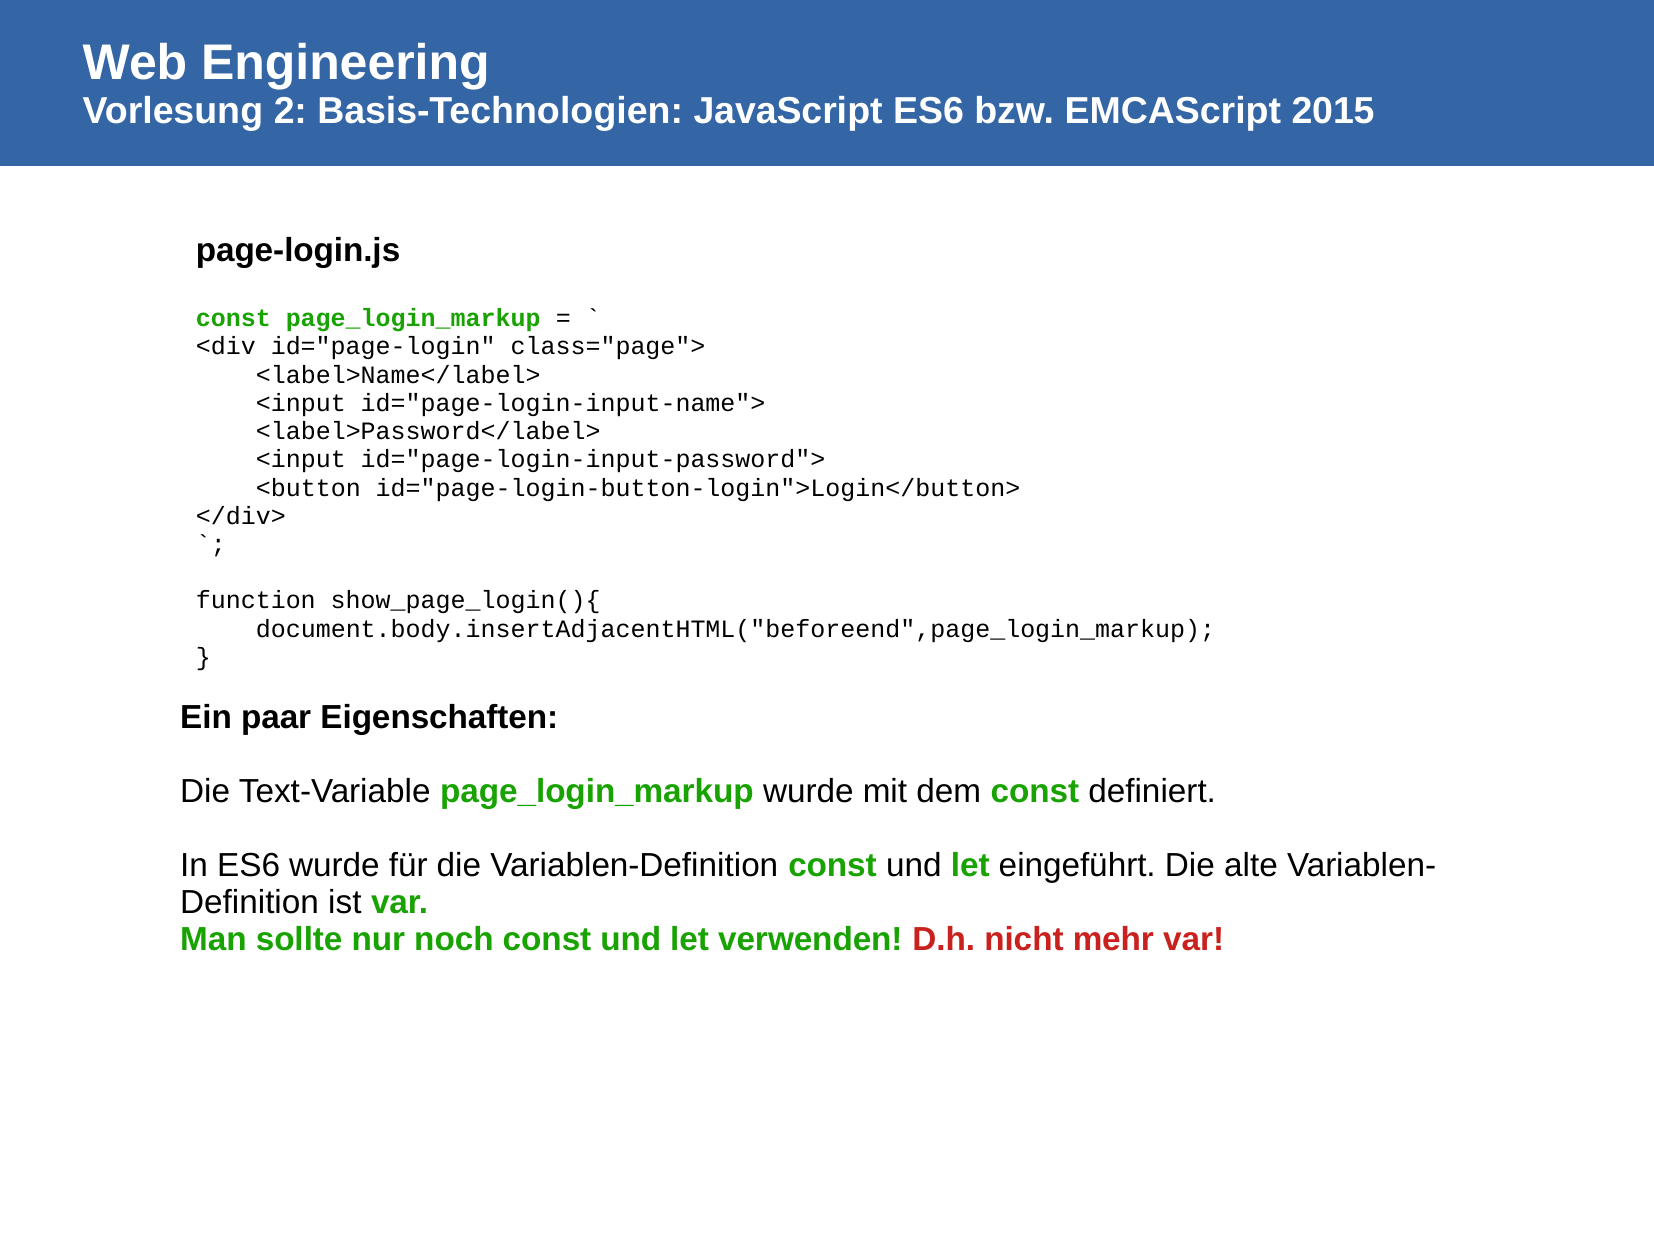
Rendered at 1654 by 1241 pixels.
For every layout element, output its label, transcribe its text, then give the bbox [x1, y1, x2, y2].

text_box Ein paar Eigenschaften: Die Text-Variable page_login_markup wurde mit dem const definiert. In ES6 wurde für die Variablen-Definition const und let eingeführt. Die alte Variablen-Definition ist var. Man sollte nur noch const und let verwenden! D.h. nicht mehr var! [165, 690, 1489, 965]
text_box page-login.js const page_login_markup = ` <div id="page-login" class="page"> <label>Name</label> <input id="page-login-input-name"> <label>Password</label> <input id="page-login-input-password"> <button id="page-login-button-login">Login</button> </div> `; function show_page_login(){ document.body.insertAdjacentHTML("beforeend",page_login_markup); } [181, 224, 1630, 709]
title Web Engineering Vorlesung 2: Basis-Technologien: JavaScript ES6 bzw. EMCAScript 2015 [82, 0, 1571, 166]
